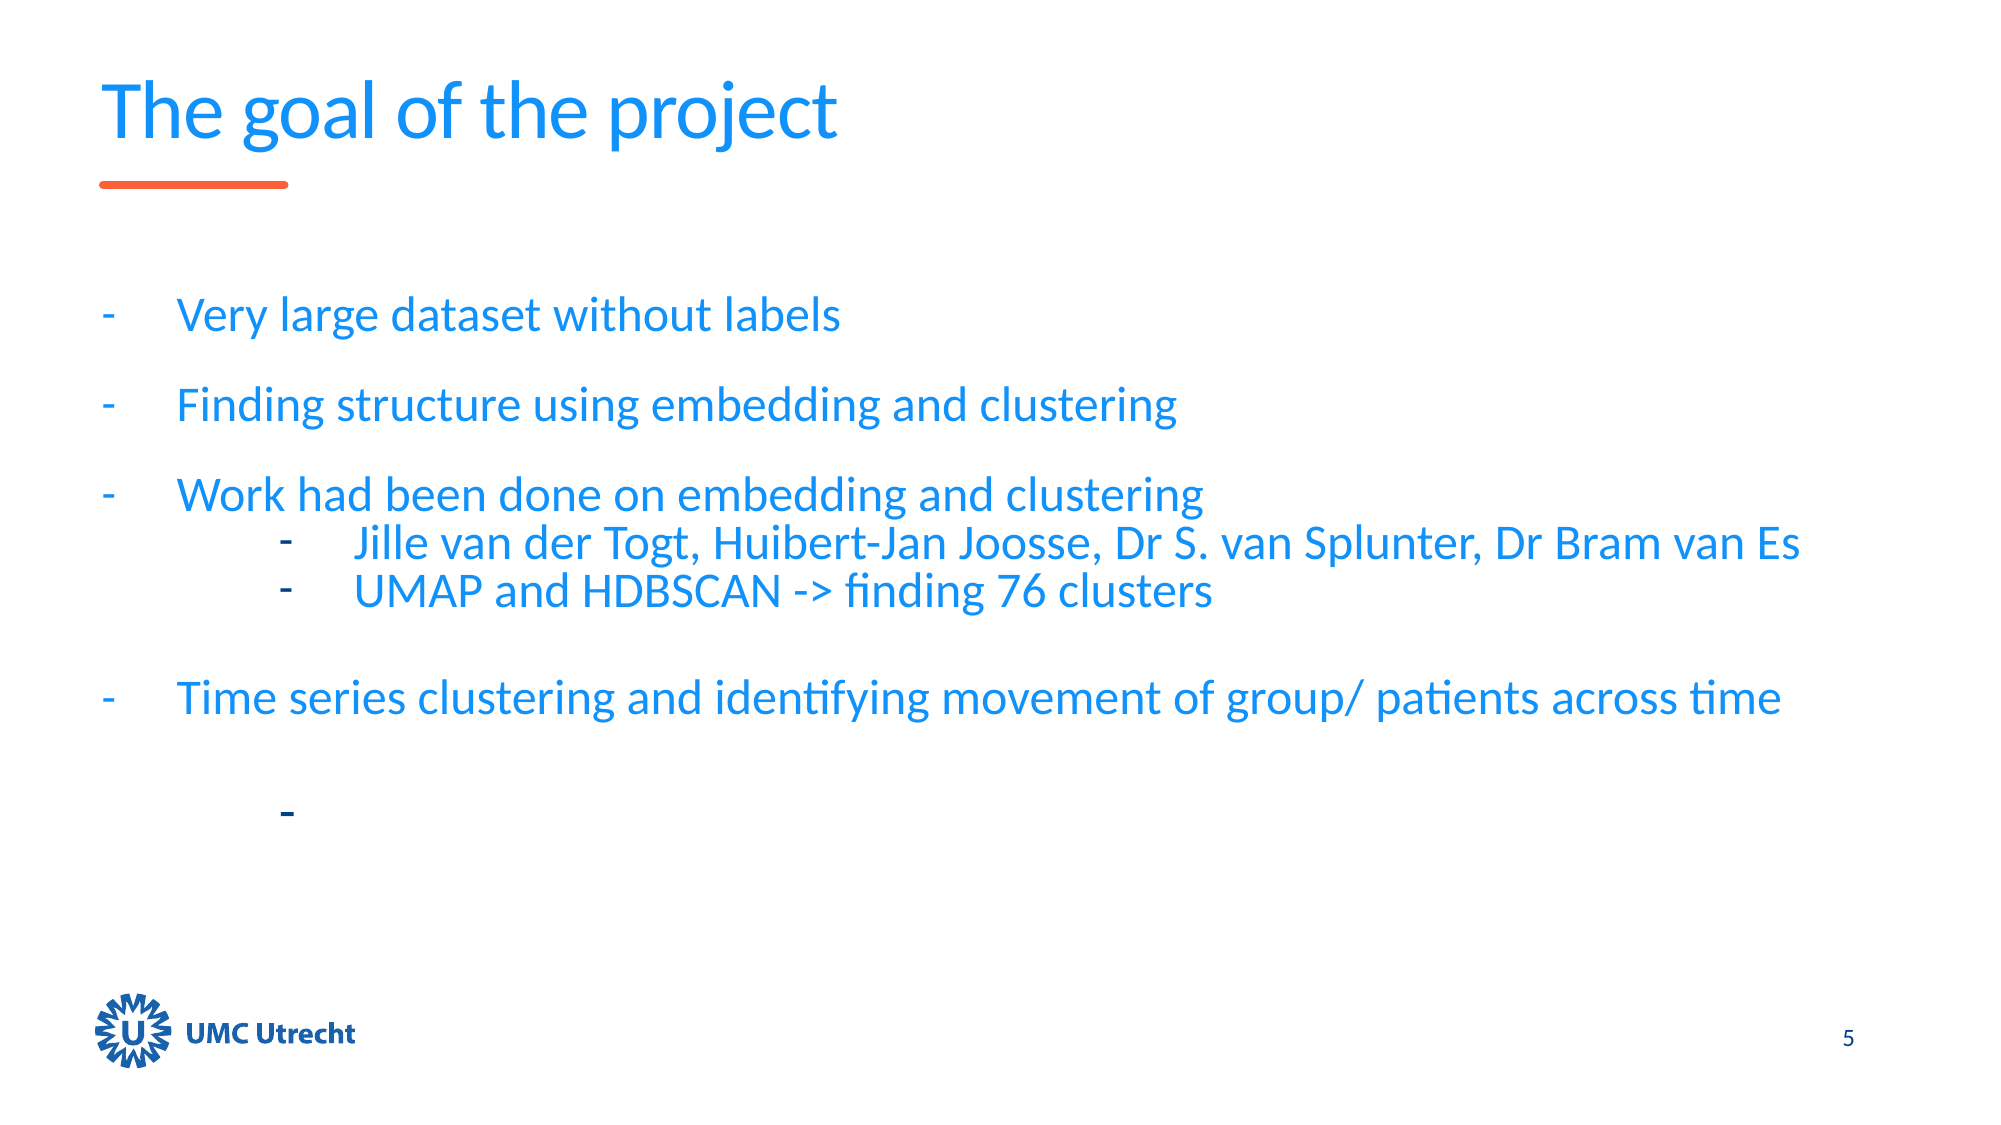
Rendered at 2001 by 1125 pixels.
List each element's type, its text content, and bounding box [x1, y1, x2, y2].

list Very large dataset without labels Finding structure using embedding and clustering Work had been done on embedding and clustering Jille van der Togt, Huibert-Jan Joosse, Dr S. van Splunter, Dr Bram van Es UMAP and HDBSCAN -> finding 76 clusters Time series clustering and identifying movement of group/ patients across time [101, 250, 1901, 960]
title The goal of the project [101, 75, 1903, 184]
text_box [1842, 1015, 1903, 1057]
